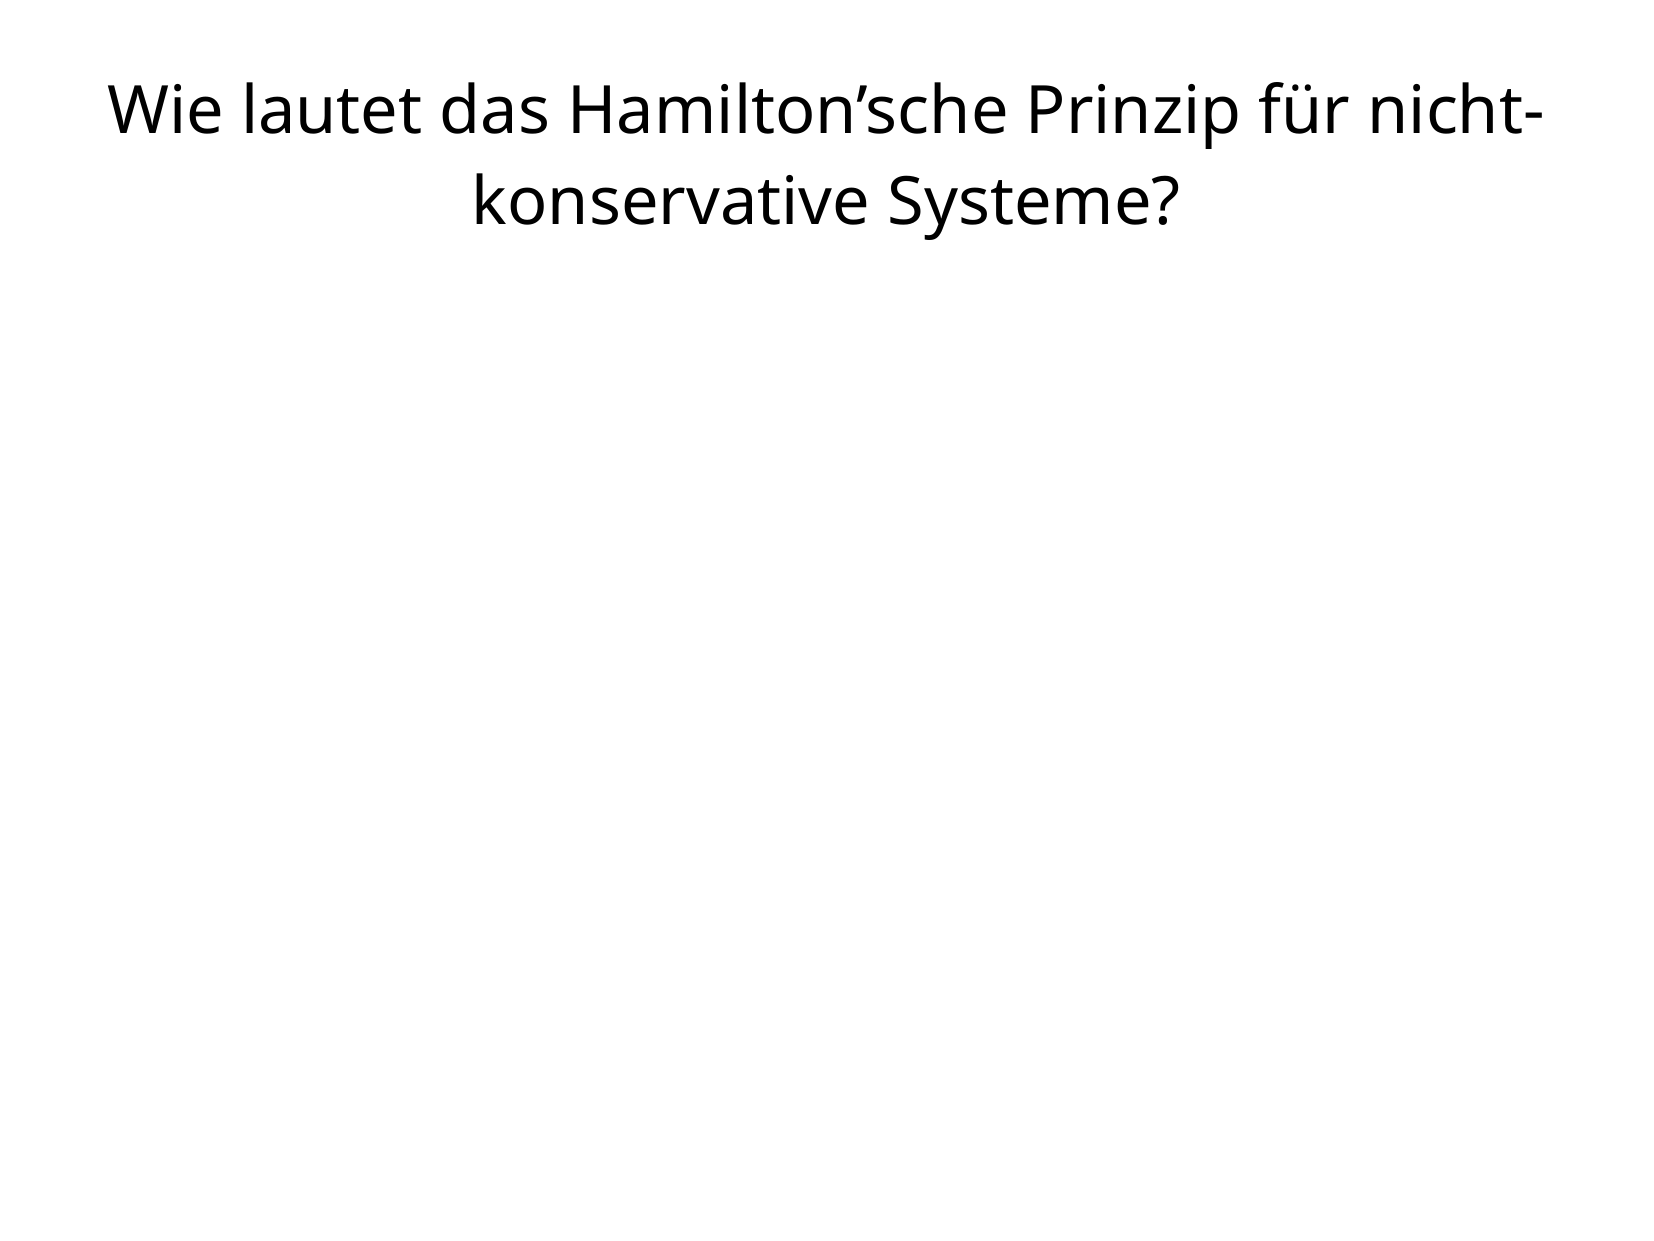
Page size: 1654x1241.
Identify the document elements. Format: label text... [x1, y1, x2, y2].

title Wie lautet das Hamilton’sche Prinzip für nicht-konservative Systeme? [82, 49, 1571, 257]
